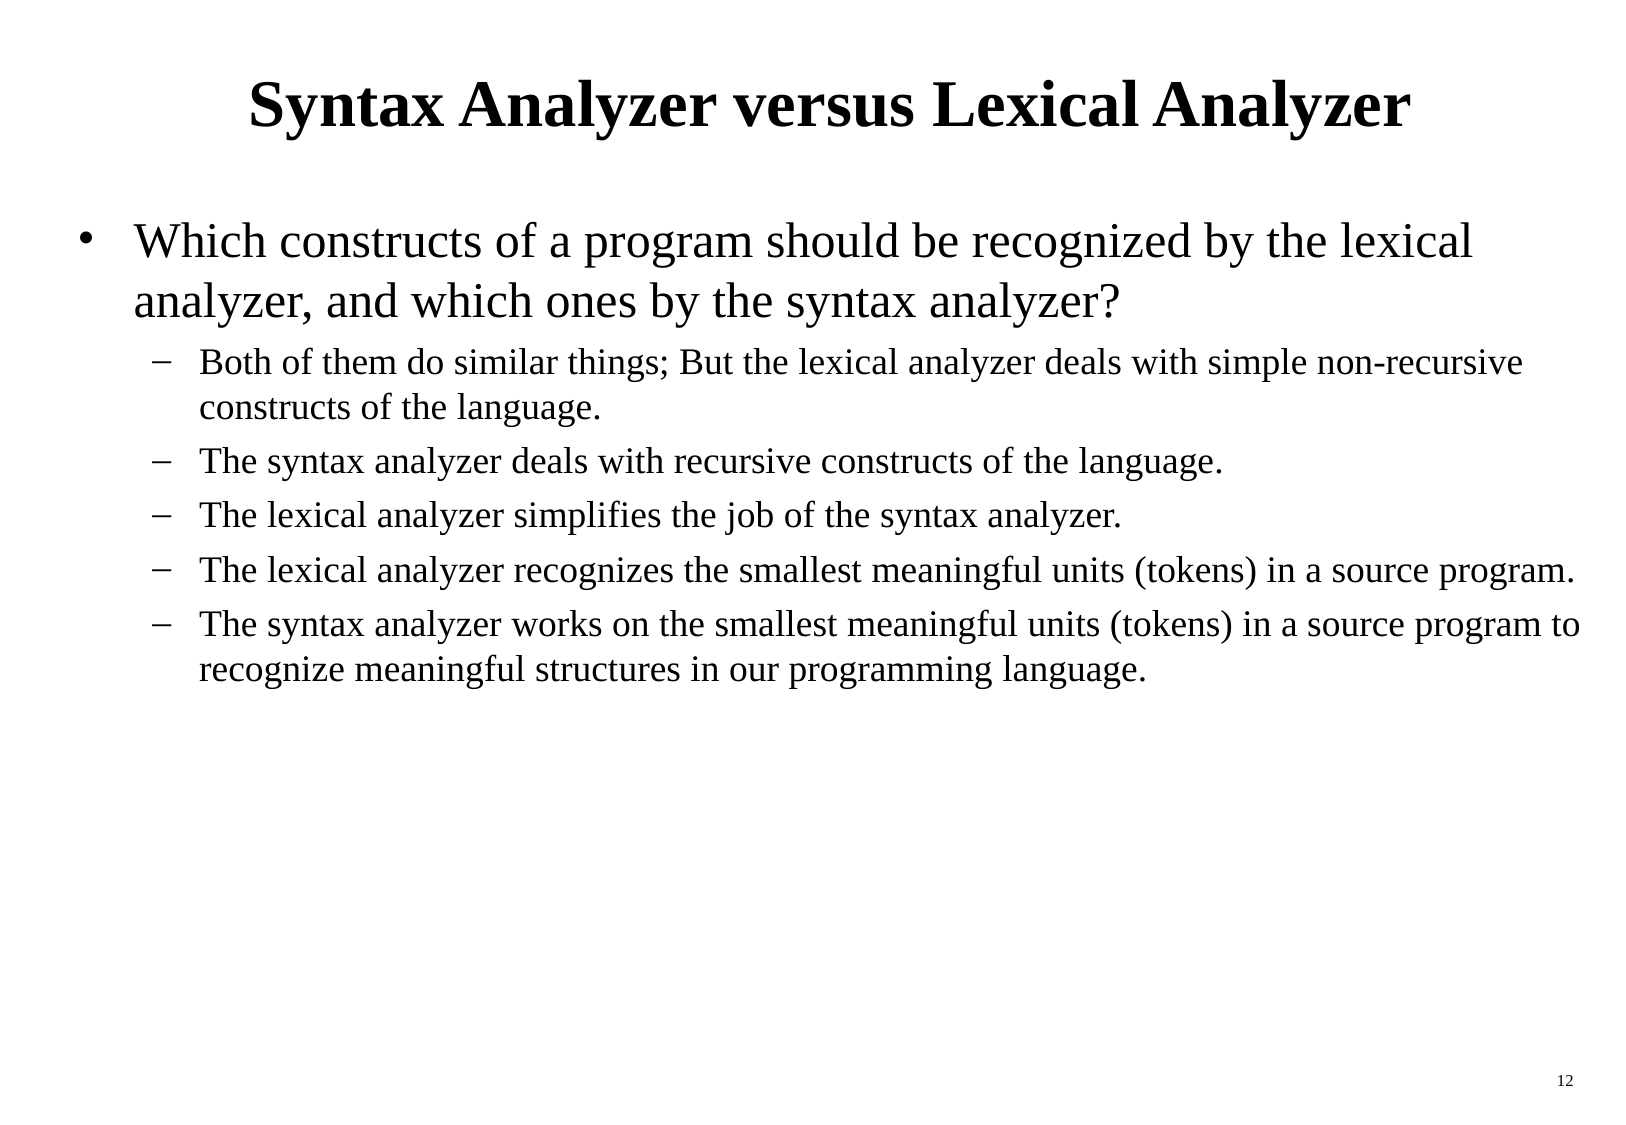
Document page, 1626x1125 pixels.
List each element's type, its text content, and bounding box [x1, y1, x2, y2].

text_box <number> [1250, 1062, 1589, 1101]
title Syntax Analyzer versus Lexical Analyzer [62, 24, 1600, 175]
list Which constructs of a program should be recognized by the lexical analyzer, and which ones by the syntax analyzer? Both of them do similar things; But the lexical analyzer deals with simple non-recursive constructs of the language. The syntax analyzer deals with recursive constructs of the language. The lexical analyzer simplifies the job of the syntax analyzer. The lexical analyzer recognizes the smallest meaningful units (tokens) in a source program. The syntax analyzer works on the smallest meaningful units (tokens) in a source program to recognize meaningful structures in our programming language. [62, 199, 1600, 1038]
